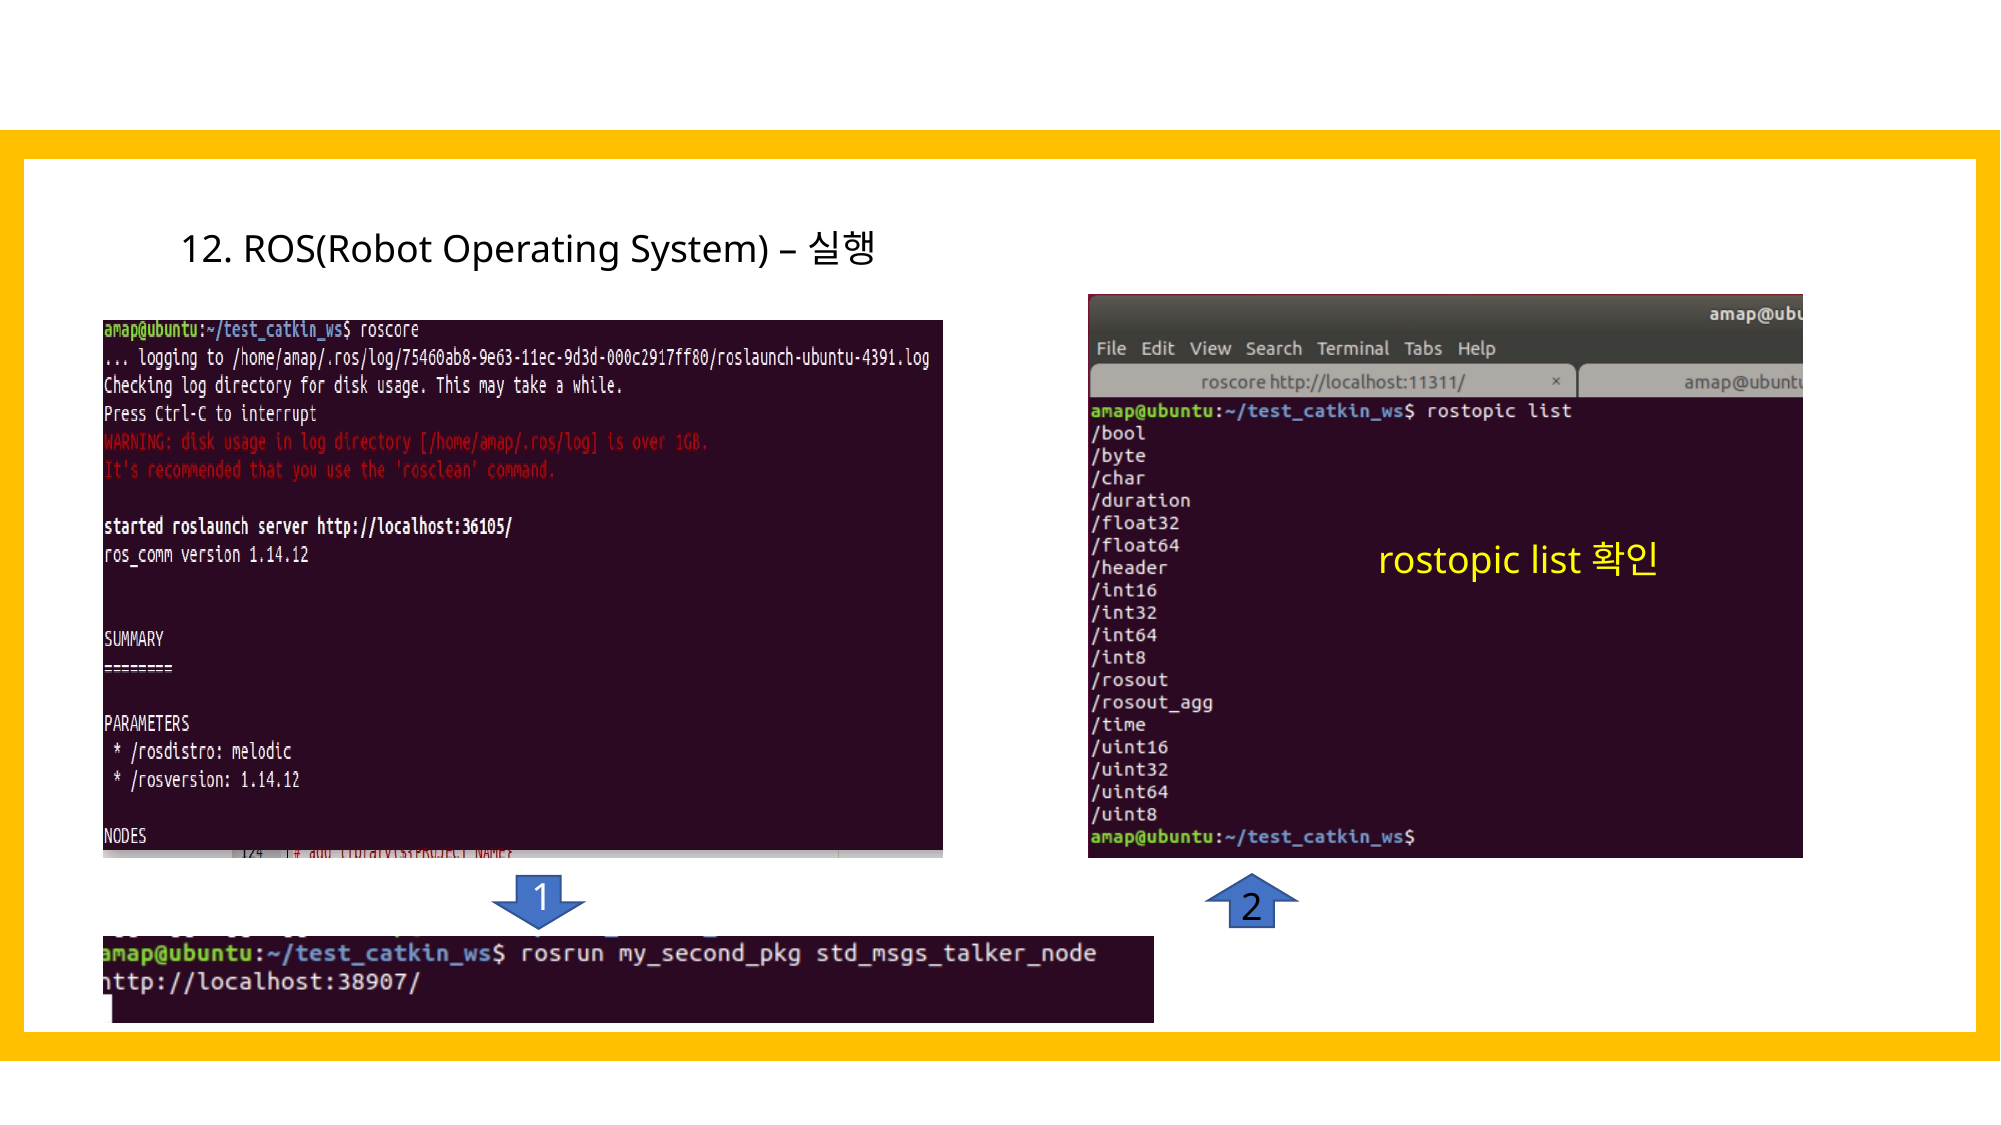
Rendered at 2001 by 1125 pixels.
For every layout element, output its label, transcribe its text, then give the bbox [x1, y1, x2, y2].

picture [103, 936, 1154, 1023]
text_box rostopic list 확인 [1363, 528, 1675, 589]
text_box [1207, 889, 1226, 901]
text_box 2 [1226, 875, 1278, 936]
picture [1088, 294, 1803, 858]
text_box [1278, 889, 1296, 901]
text_box 12. ROS(Robot Operating System) – 실행 [165, 217, 1771, 278]
text_box 1 [494, 875, 583, 929]
picture [103, 320, 943, 858]
